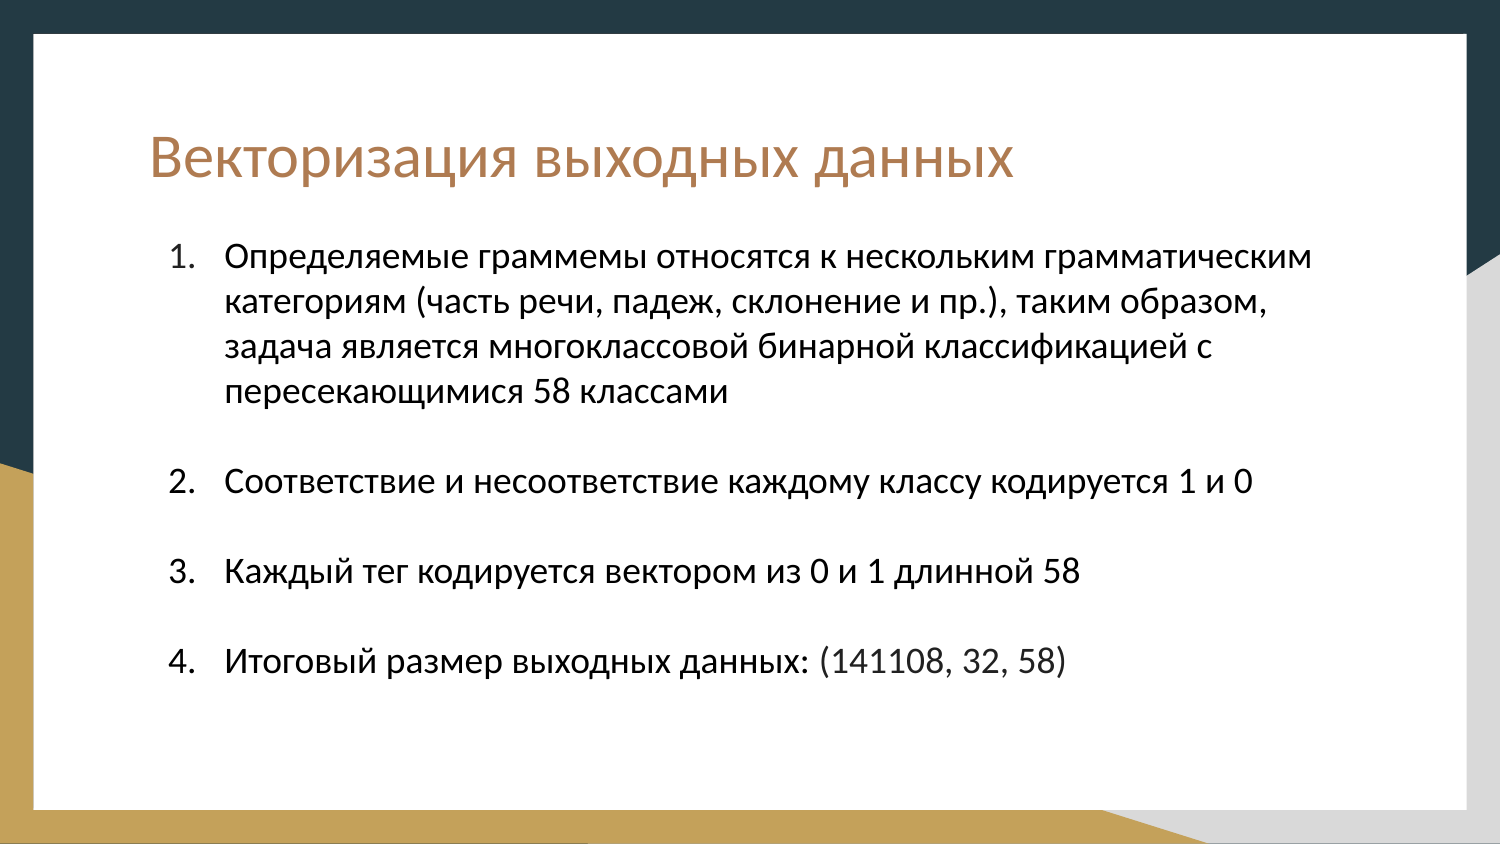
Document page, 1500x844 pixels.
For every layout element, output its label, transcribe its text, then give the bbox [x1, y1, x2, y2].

list Определяемые граммемы относятся к нескольким грамматическим категориям (часть речи, падеж, склонение и пр.), таким образом, задача является многоклассовой бинарной классификацией с пересекающимися 58 классами Соответствие и несоответствие каждому классу кодируется 1 и 0 Каждый тег кодируется вектором из 0 и 1 длинной 58 Итоговый размер выходных данных: (141108, 32, 58) [134, 216, 1366, 740]
title Векторизация выходных данных [134, 99, 1366, 216]
